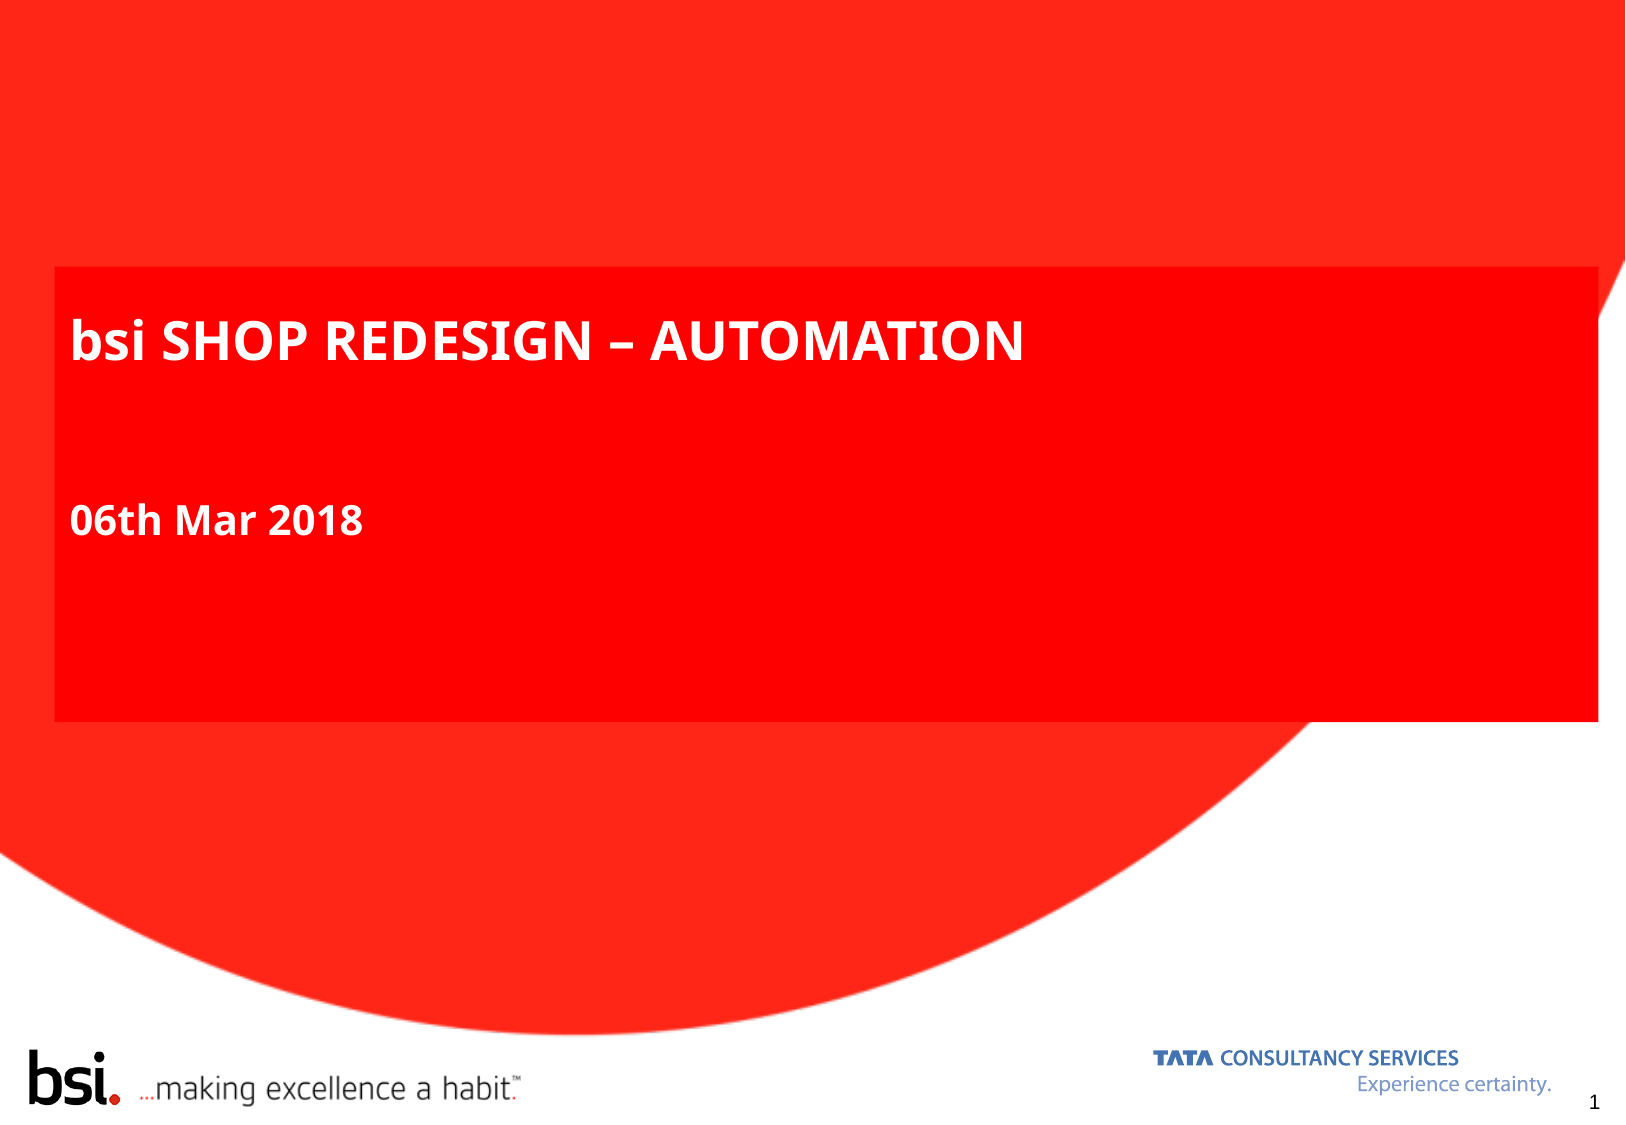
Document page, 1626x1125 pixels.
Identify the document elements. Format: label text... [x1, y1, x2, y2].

picture [0, 0, 1625, 1125]
title bsi SHOP REDESIGN – AUTOMATION 06th Mar 2018 [54, 266, 1599, 723]
